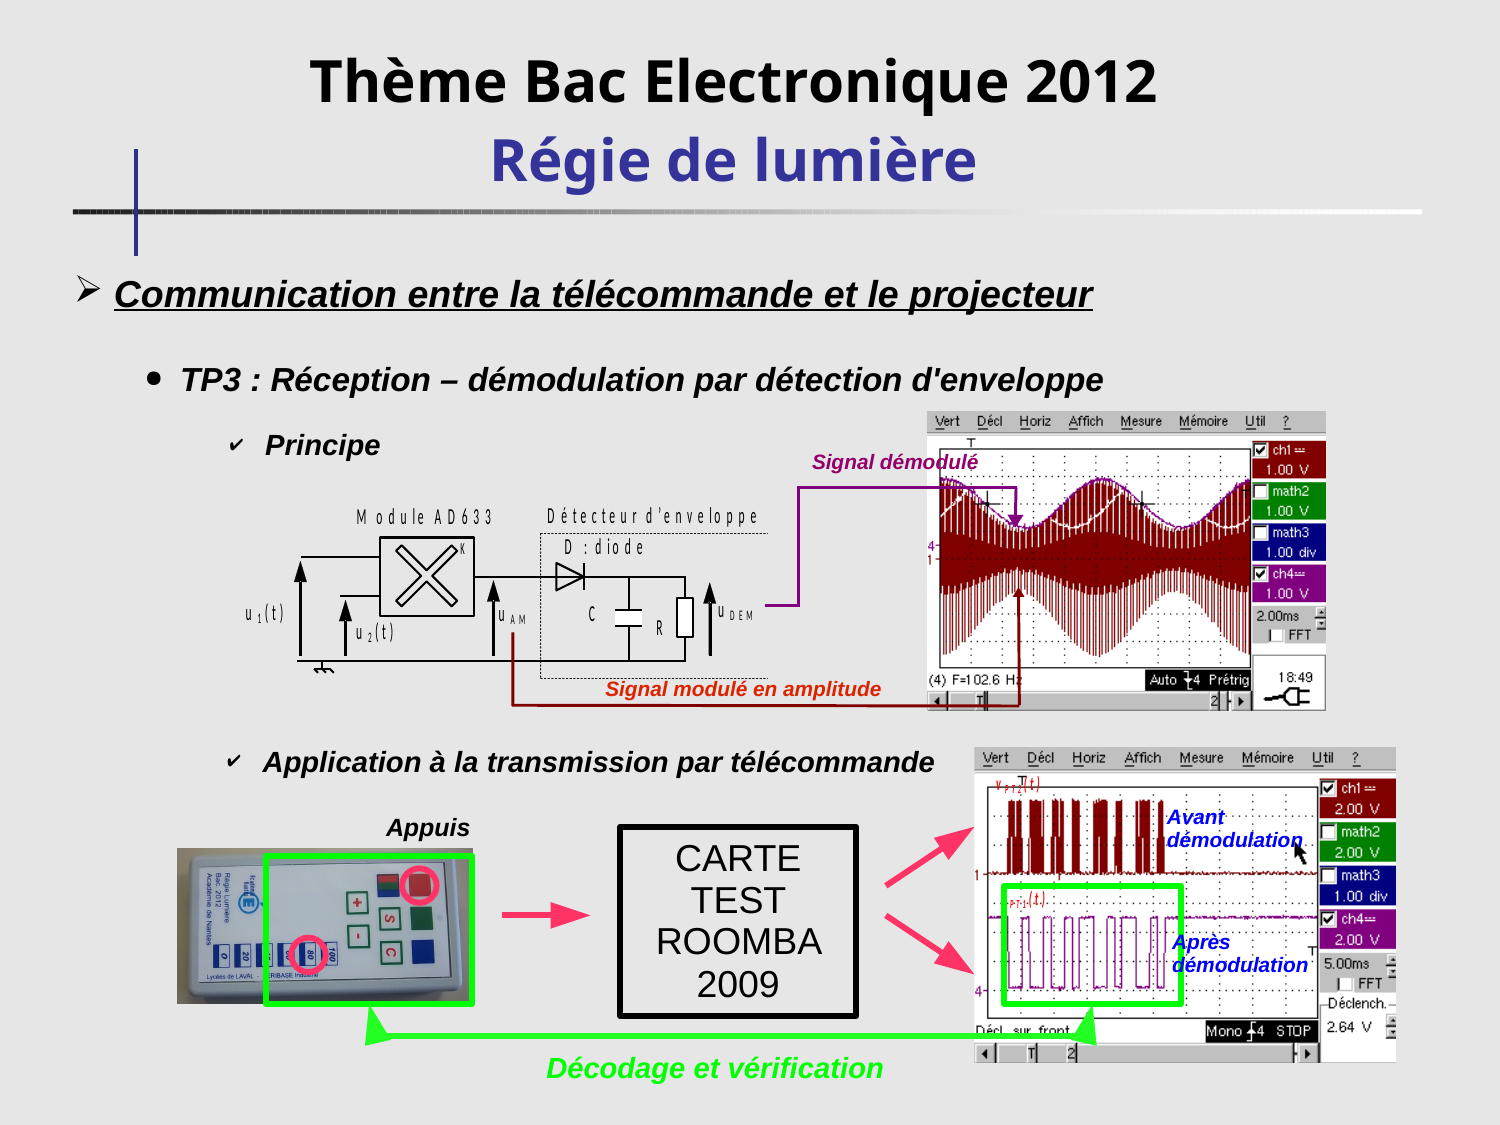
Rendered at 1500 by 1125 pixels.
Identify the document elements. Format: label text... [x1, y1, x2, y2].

text_box Signal démodulé [797, 442, 1004, 482]
text_box [72, 209, 134, 215]
text_box [138, 209, 1422, 215]
picture [1007, 889, 1178, 1001]
text_box Thème Bac Electronique 2012 Régie de lumière [263, 32, 1206, 190]
picture [927, 411, 1326, 711]
picture [974, 747, 1396, 1063]
text_box Après démodulation [1157, 923, 1331, 986]
picture [235, 501, 768, 680]
text_box CARTE TEST ROOMBA 2009 [620, 826, 857, 1016]
text_box Communication entre la télécommande et le projecteur [59, 265, 1447, 366]
text_box Signal modulé en amplitude [590, 670, 916, 709]
text_box Principe [179, 421, 927, 470]
text_box Appuis [371, 806, 502, 850]
text_box TP3 : Réception – démodulation par détection d'enveloppe [94, 354, 1123, 407]
text_box Application à la transmission par télécommande [177, 738, 1152, 787]
picture [269, 859, 469, 1001]
picture [177, 848, 473, 1004]
text_box Avant démodulation [1152, 798, 1326, 860]
text_box Décodage et vérification [531, 1044, 916, 1093]
